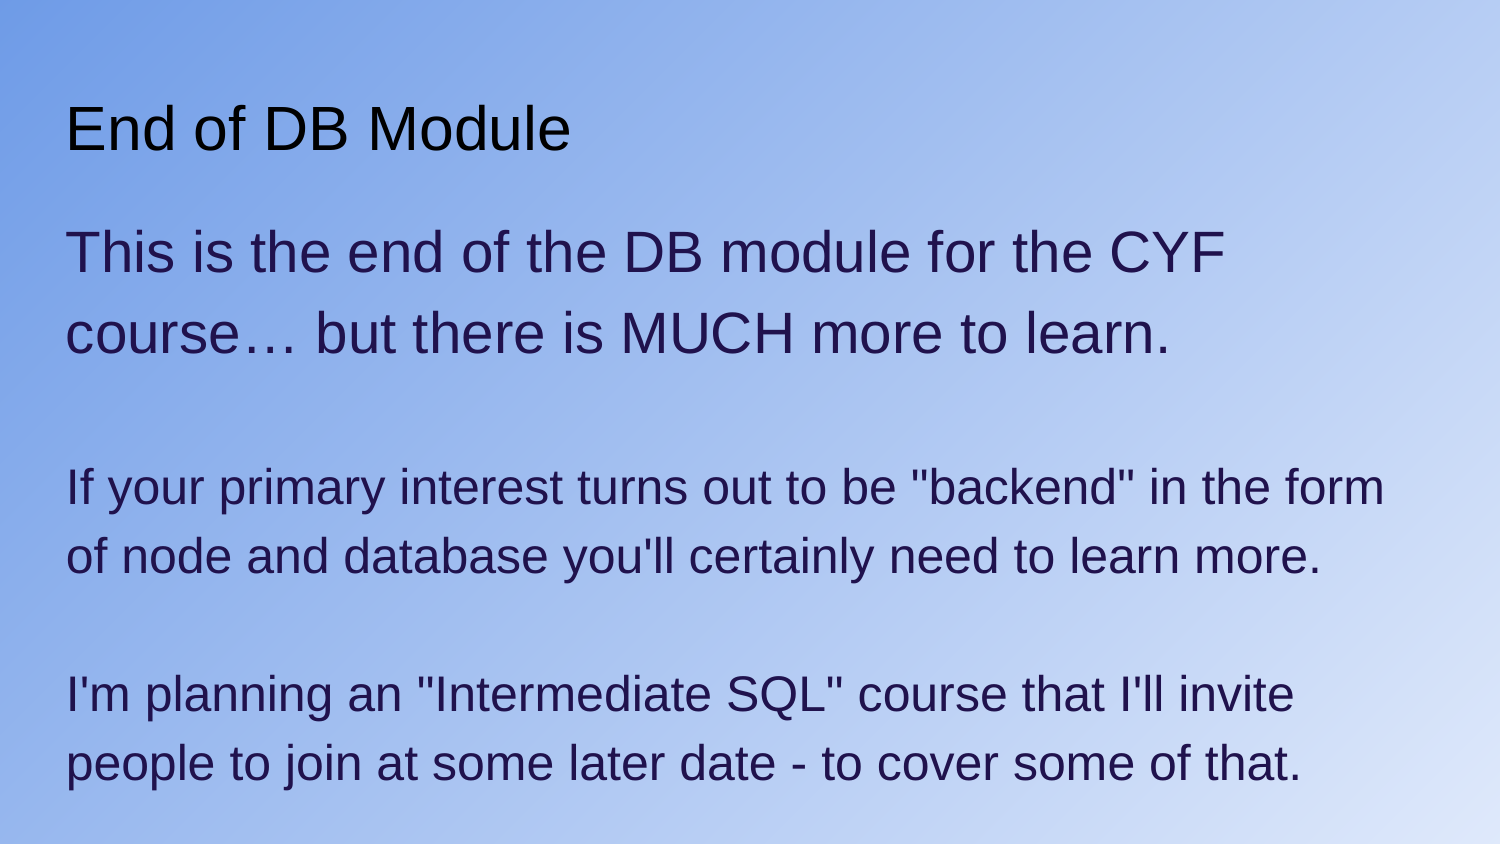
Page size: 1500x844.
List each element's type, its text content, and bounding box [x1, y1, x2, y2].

text_box End of DB Module [51, 72, 1449, 167]
text_box This is the end of the DB module for the CYF course… but there is MUCH more to learn. If your primary interest turns out to be "backend" in the form of node and database you'll certainly need to learn more. I'm planning an "Intermediate SQL" course that I'll invite people to join at some later date - to cover some of that. [51, 189, 1449, 750]
